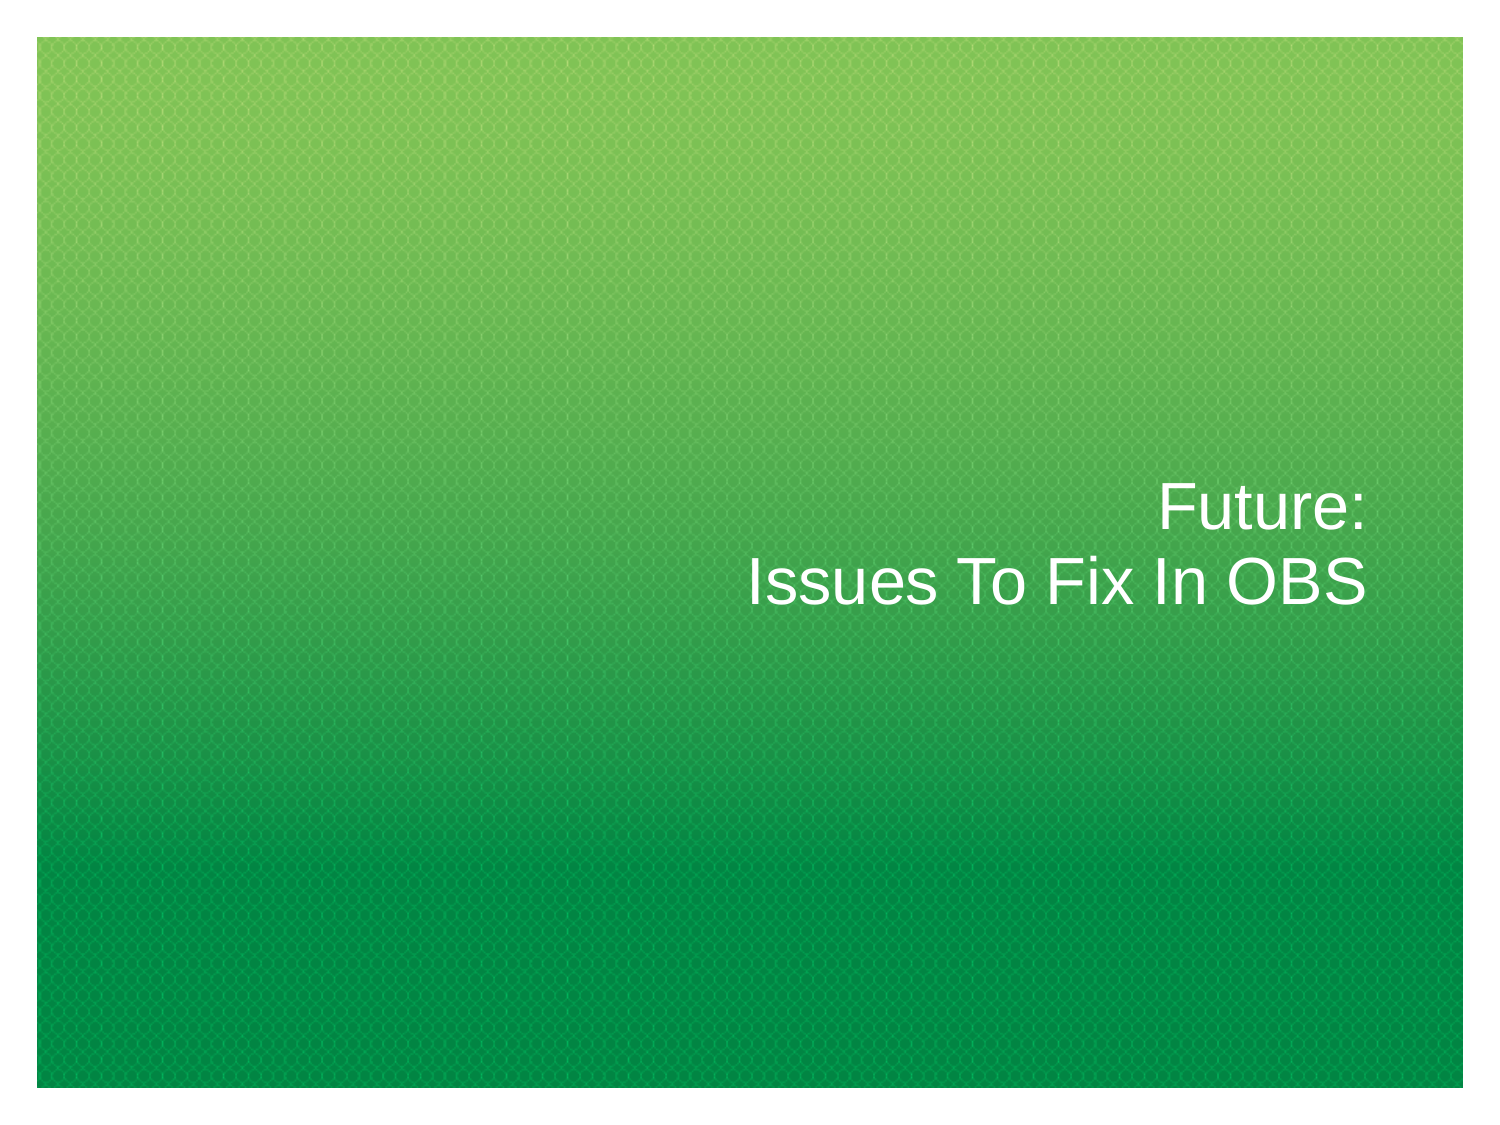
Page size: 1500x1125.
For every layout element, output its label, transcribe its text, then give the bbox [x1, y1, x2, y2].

picture [37, 37, 1463, 1088]
title Future: Issues To Fix In OBS [135, 450, 1369, 638]
